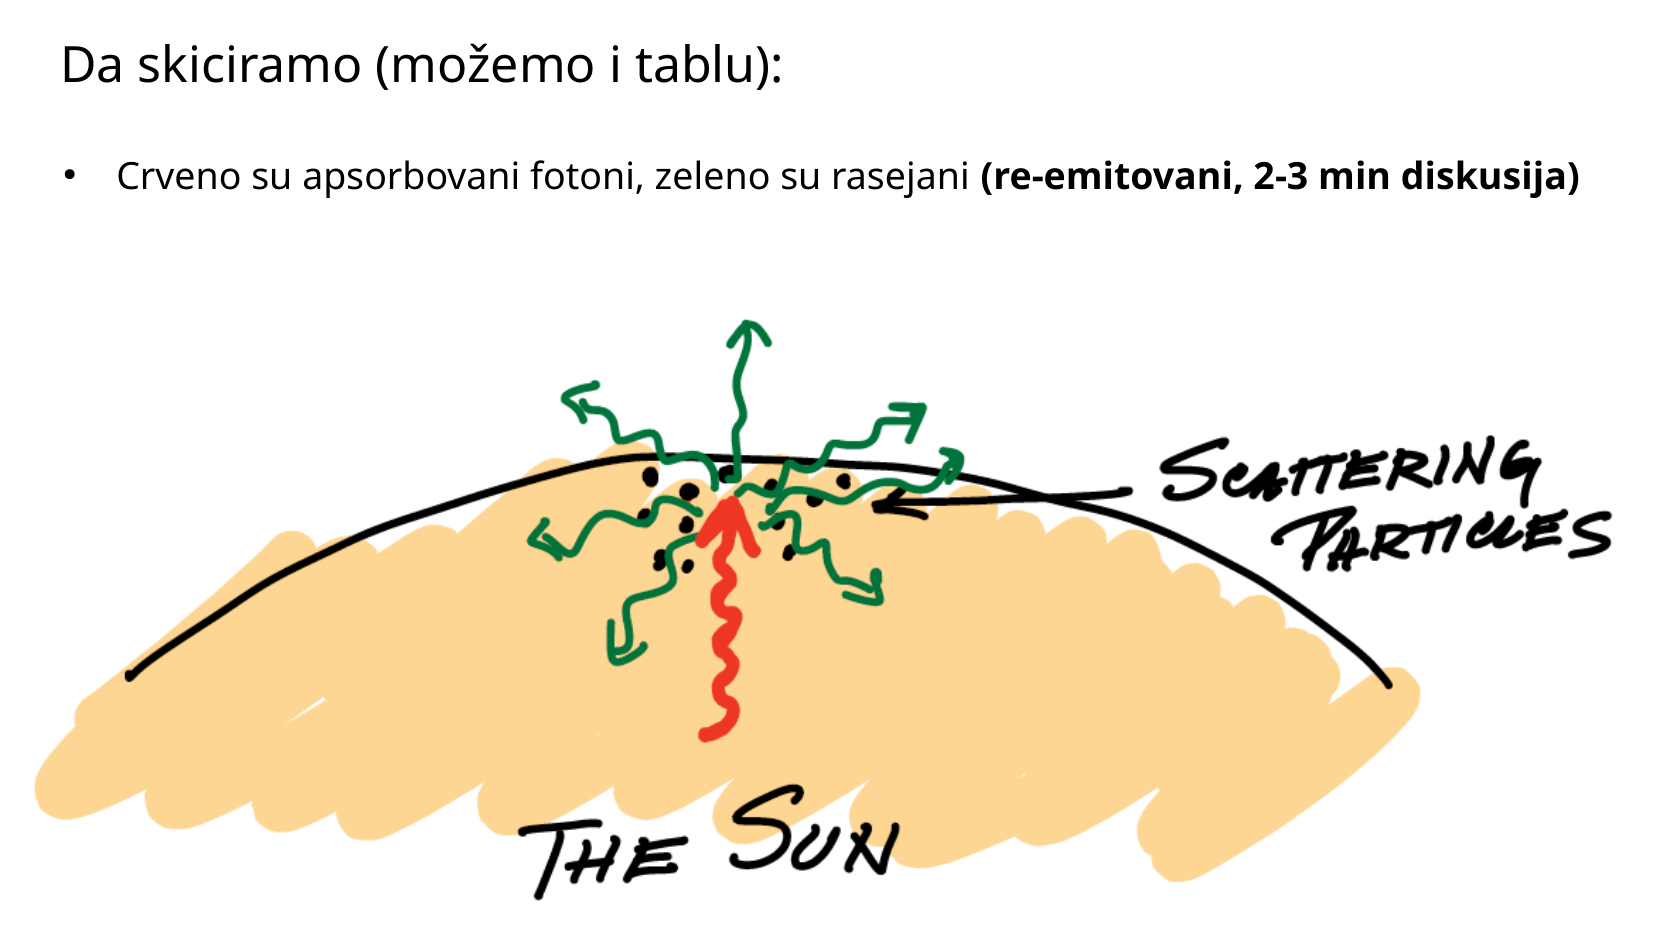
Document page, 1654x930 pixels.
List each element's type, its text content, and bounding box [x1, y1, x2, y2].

title Da skiciramo (možemo i tablu): [59, 13, 1648, 113]
list Crveno su apsorbovani fotoni, zeleno su rasejani (re-emitovani, 2-3 min diskusija) [45, 149, 1635, 230]
picture [2, 230, 1653, 930]
